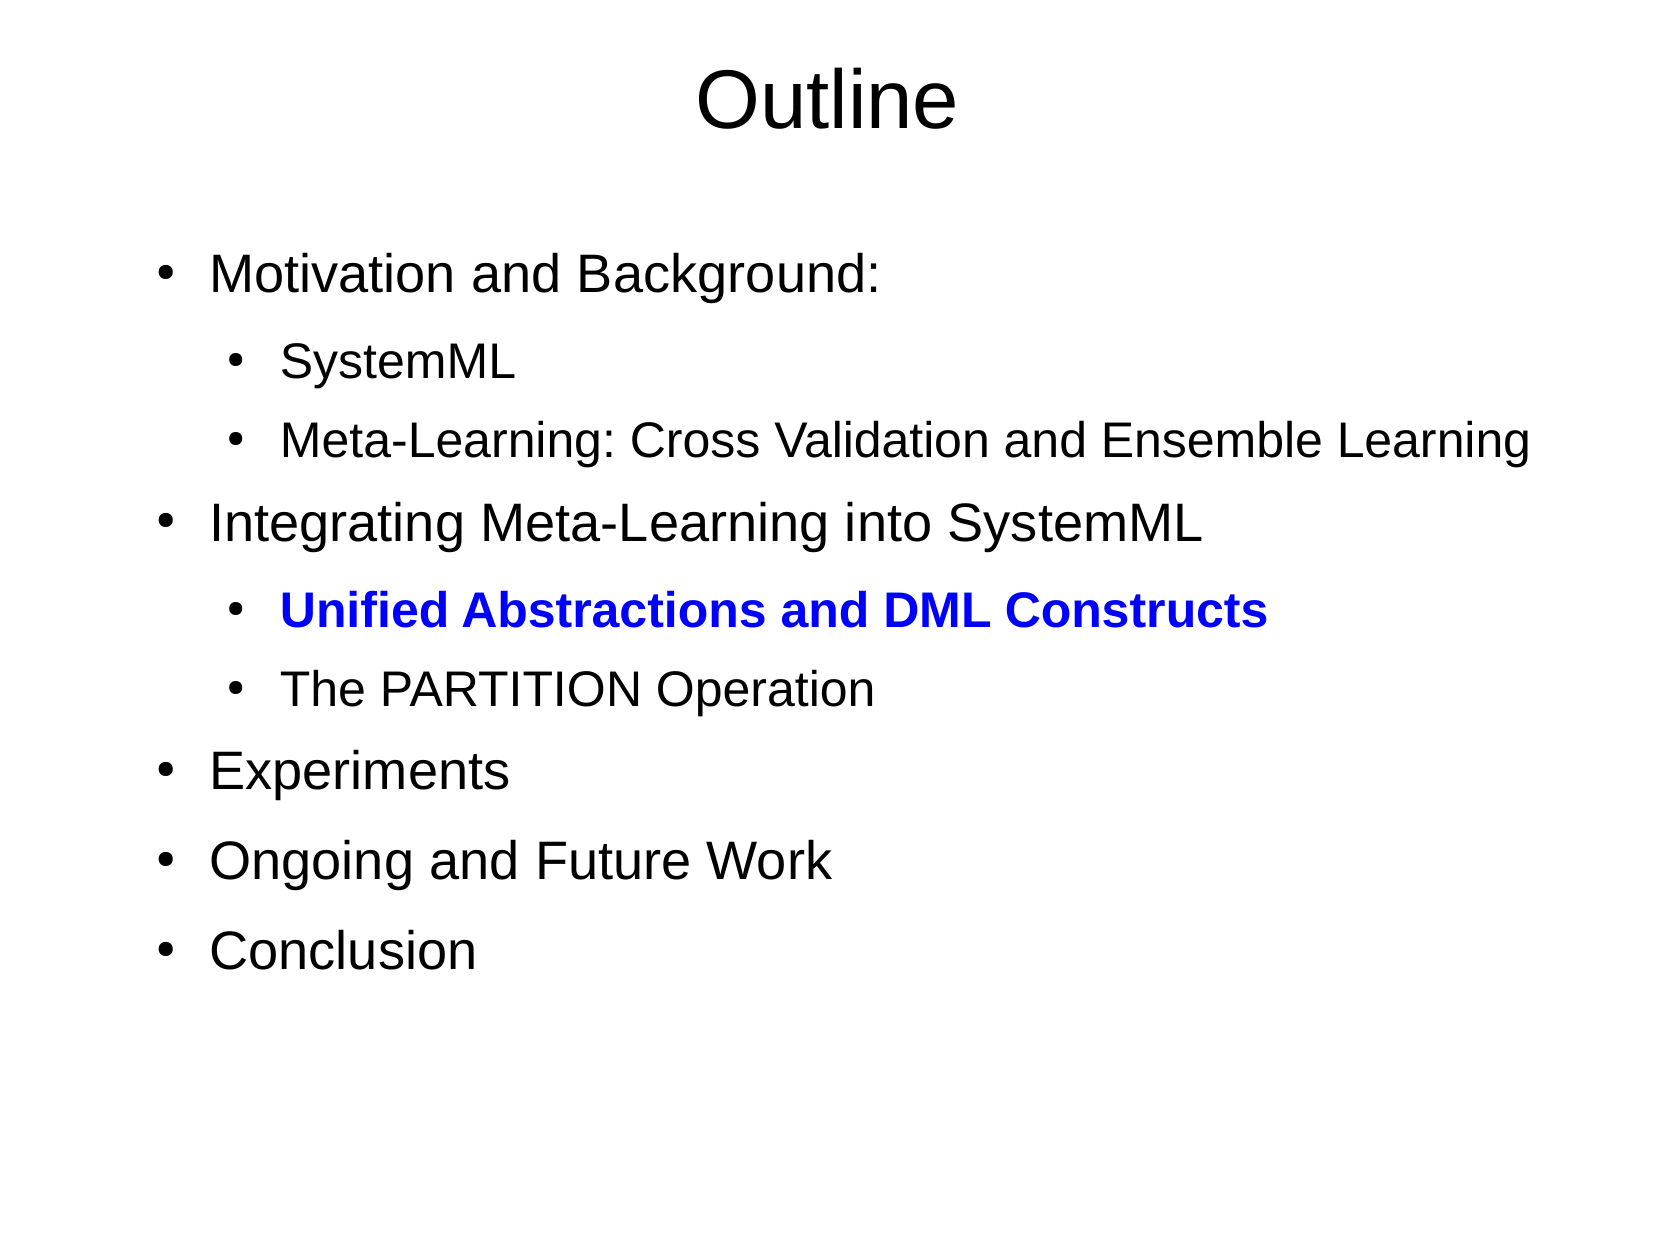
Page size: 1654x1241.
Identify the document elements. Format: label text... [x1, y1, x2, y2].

list Motivation and Background: SystemML Meta-Learning: Cross Validation and Ensemble Learning Integrating Meta-Learning into SystemML Unified Abstractions and DML Constructs The PARTITION Operation Experiments Ongoing and Future Work Conclusion [138, 243, 1560, 1062]
title Outline [83, 49, 1572, 151]
